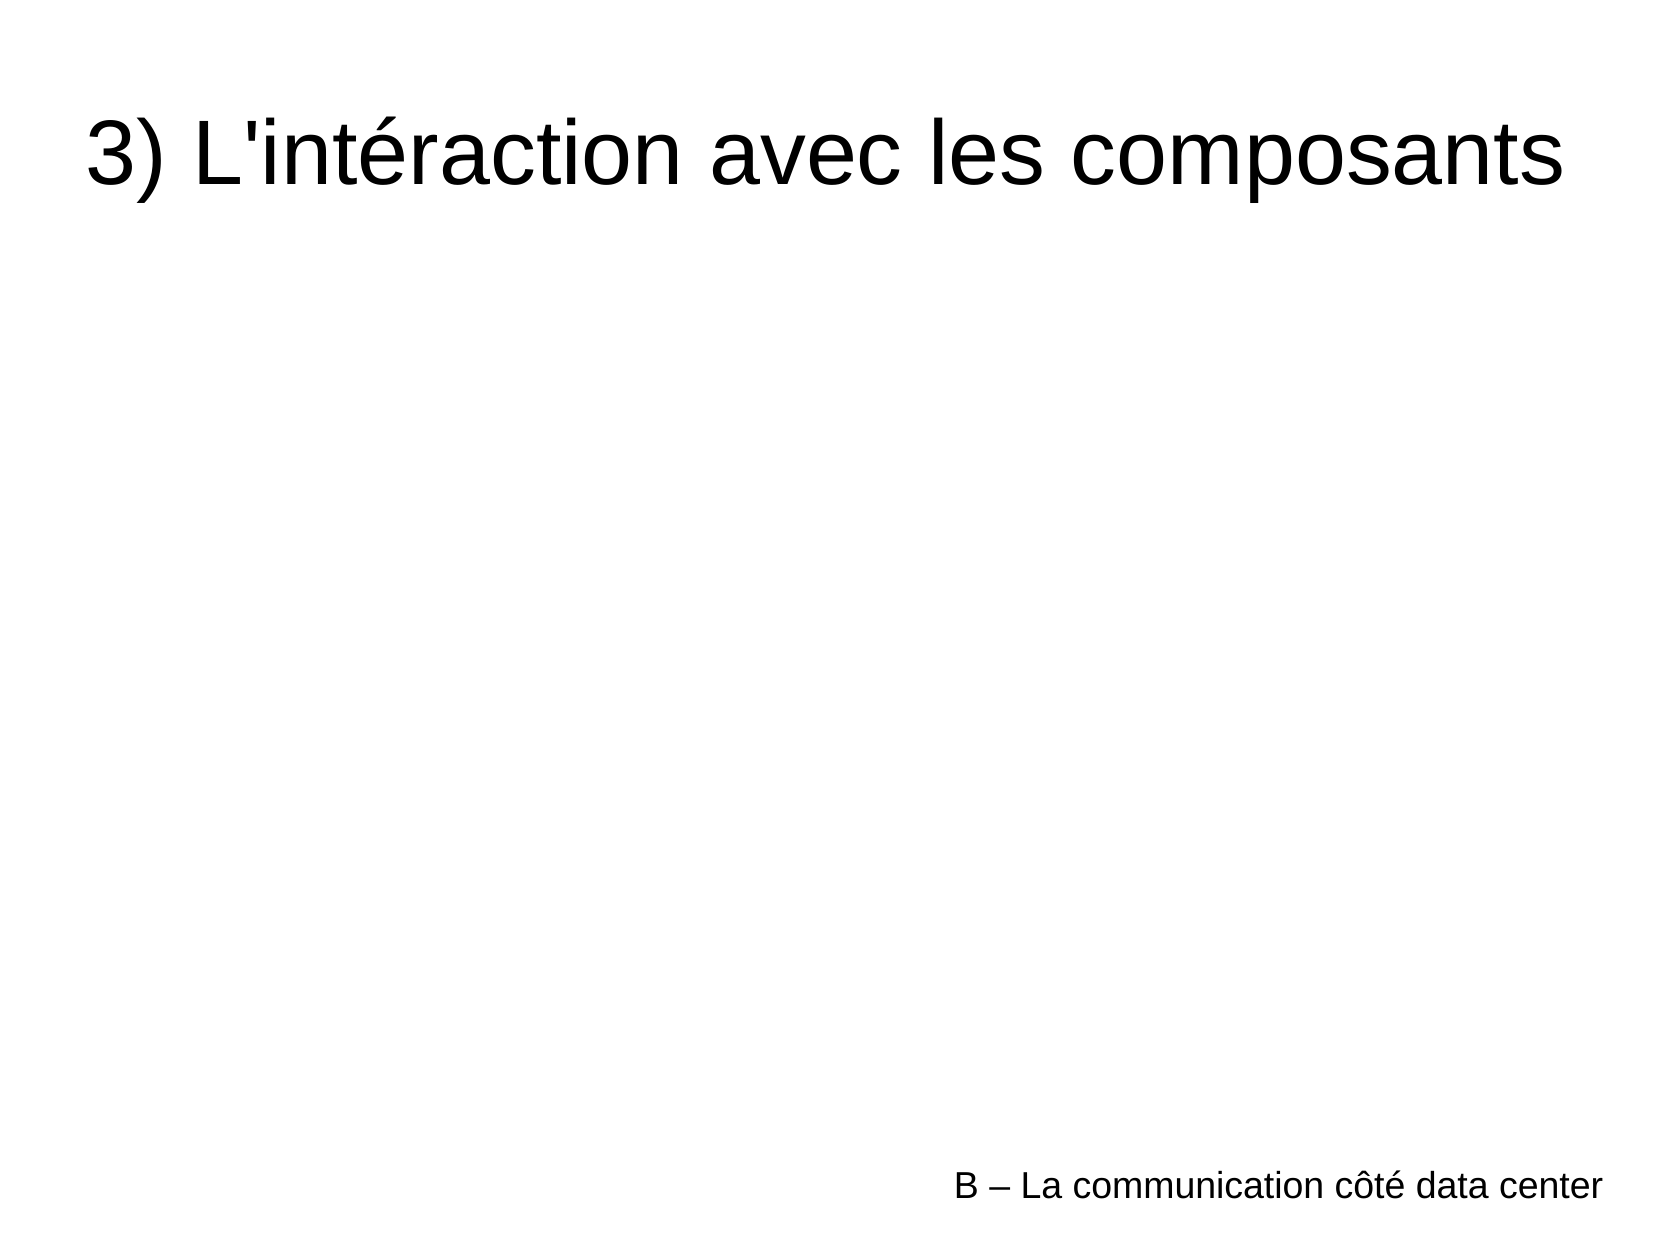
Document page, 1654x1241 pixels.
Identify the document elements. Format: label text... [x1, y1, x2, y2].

text_box B – La communication côté data center [939, 1157, 1619, 1215]
title 3) L'intéraction avec les composants [82, 49, 1571, 257]
